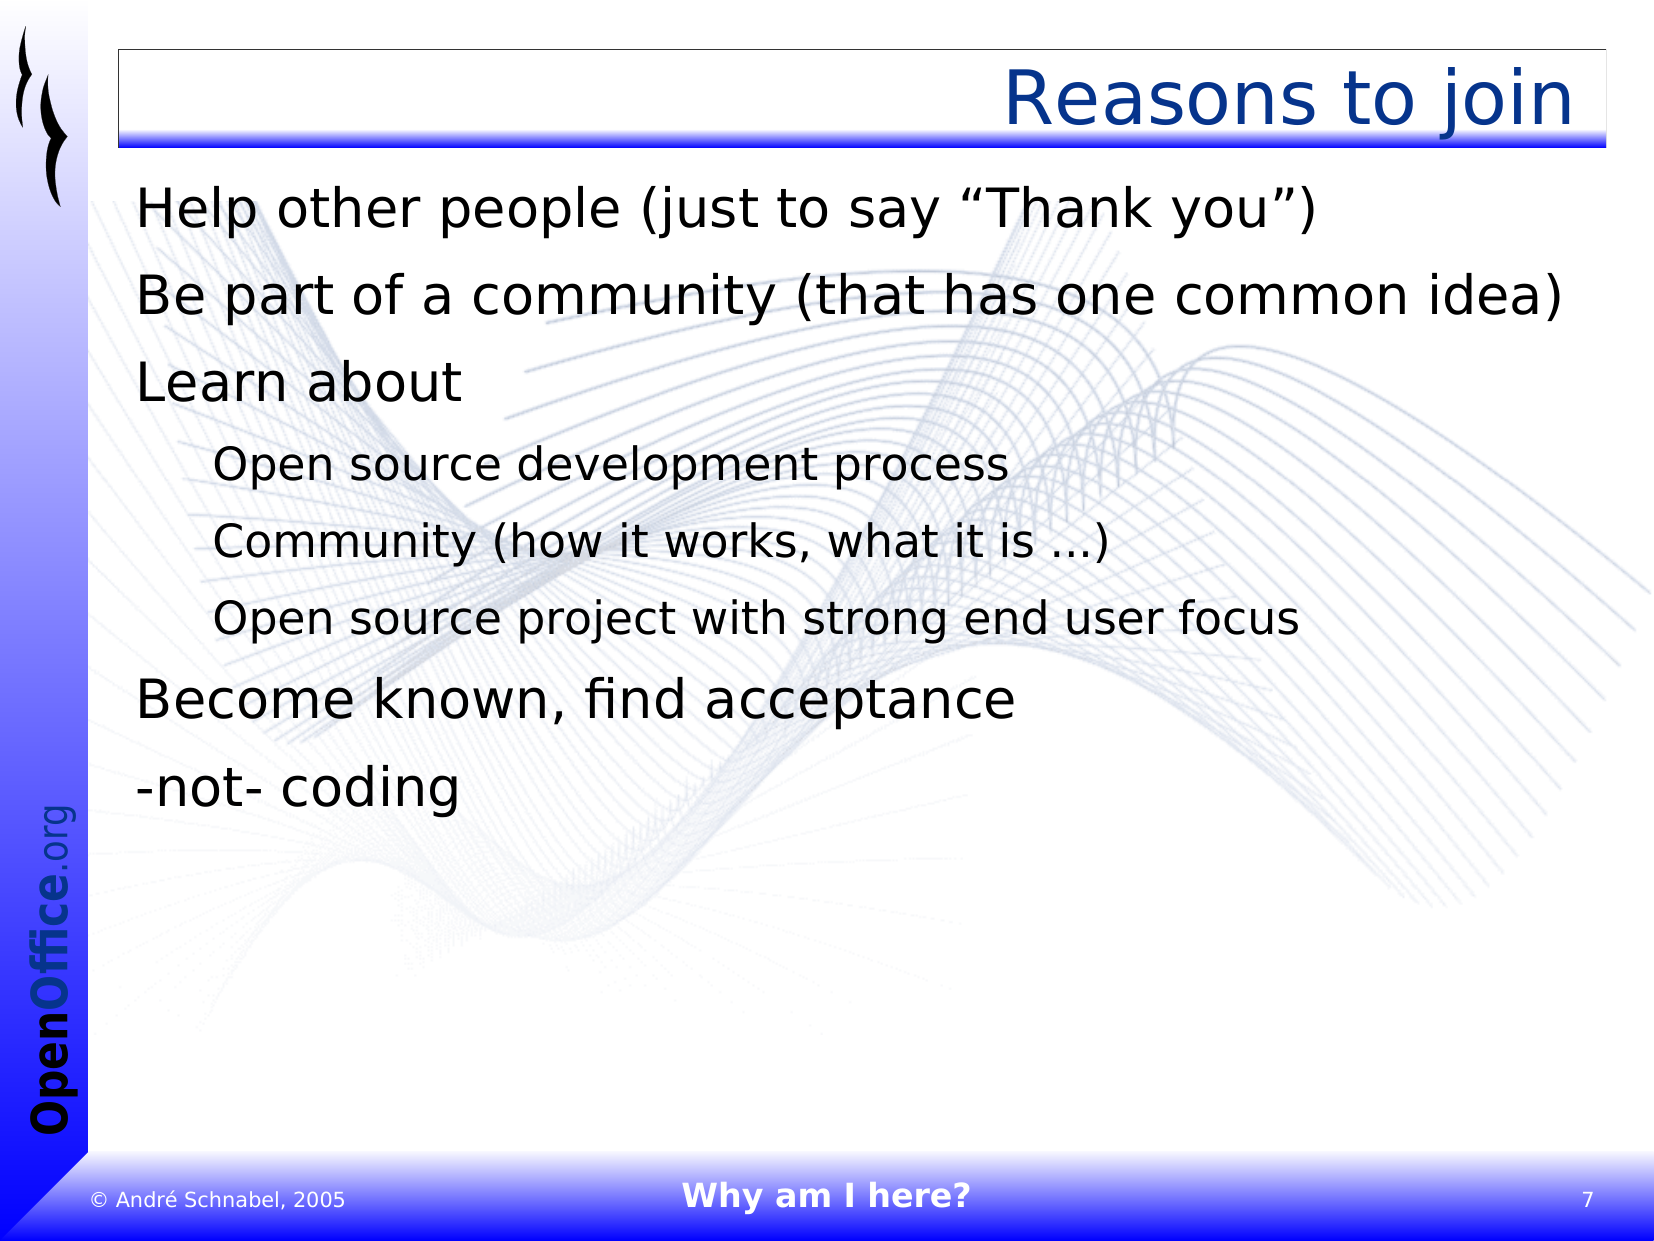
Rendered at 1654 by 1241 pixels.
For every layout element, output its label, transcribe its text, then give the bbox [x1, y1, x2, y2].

title Reasons to join [118, 49, 1607, 148]
list Help other people (just to say “Thank you”) Be part of a community (that has one common idea) Learn about Open source development process Community (how it works, what it is ...) Open source project with strong end user focus Become known, find acceptance -not- coding [118, 177, 1607, 1109]
